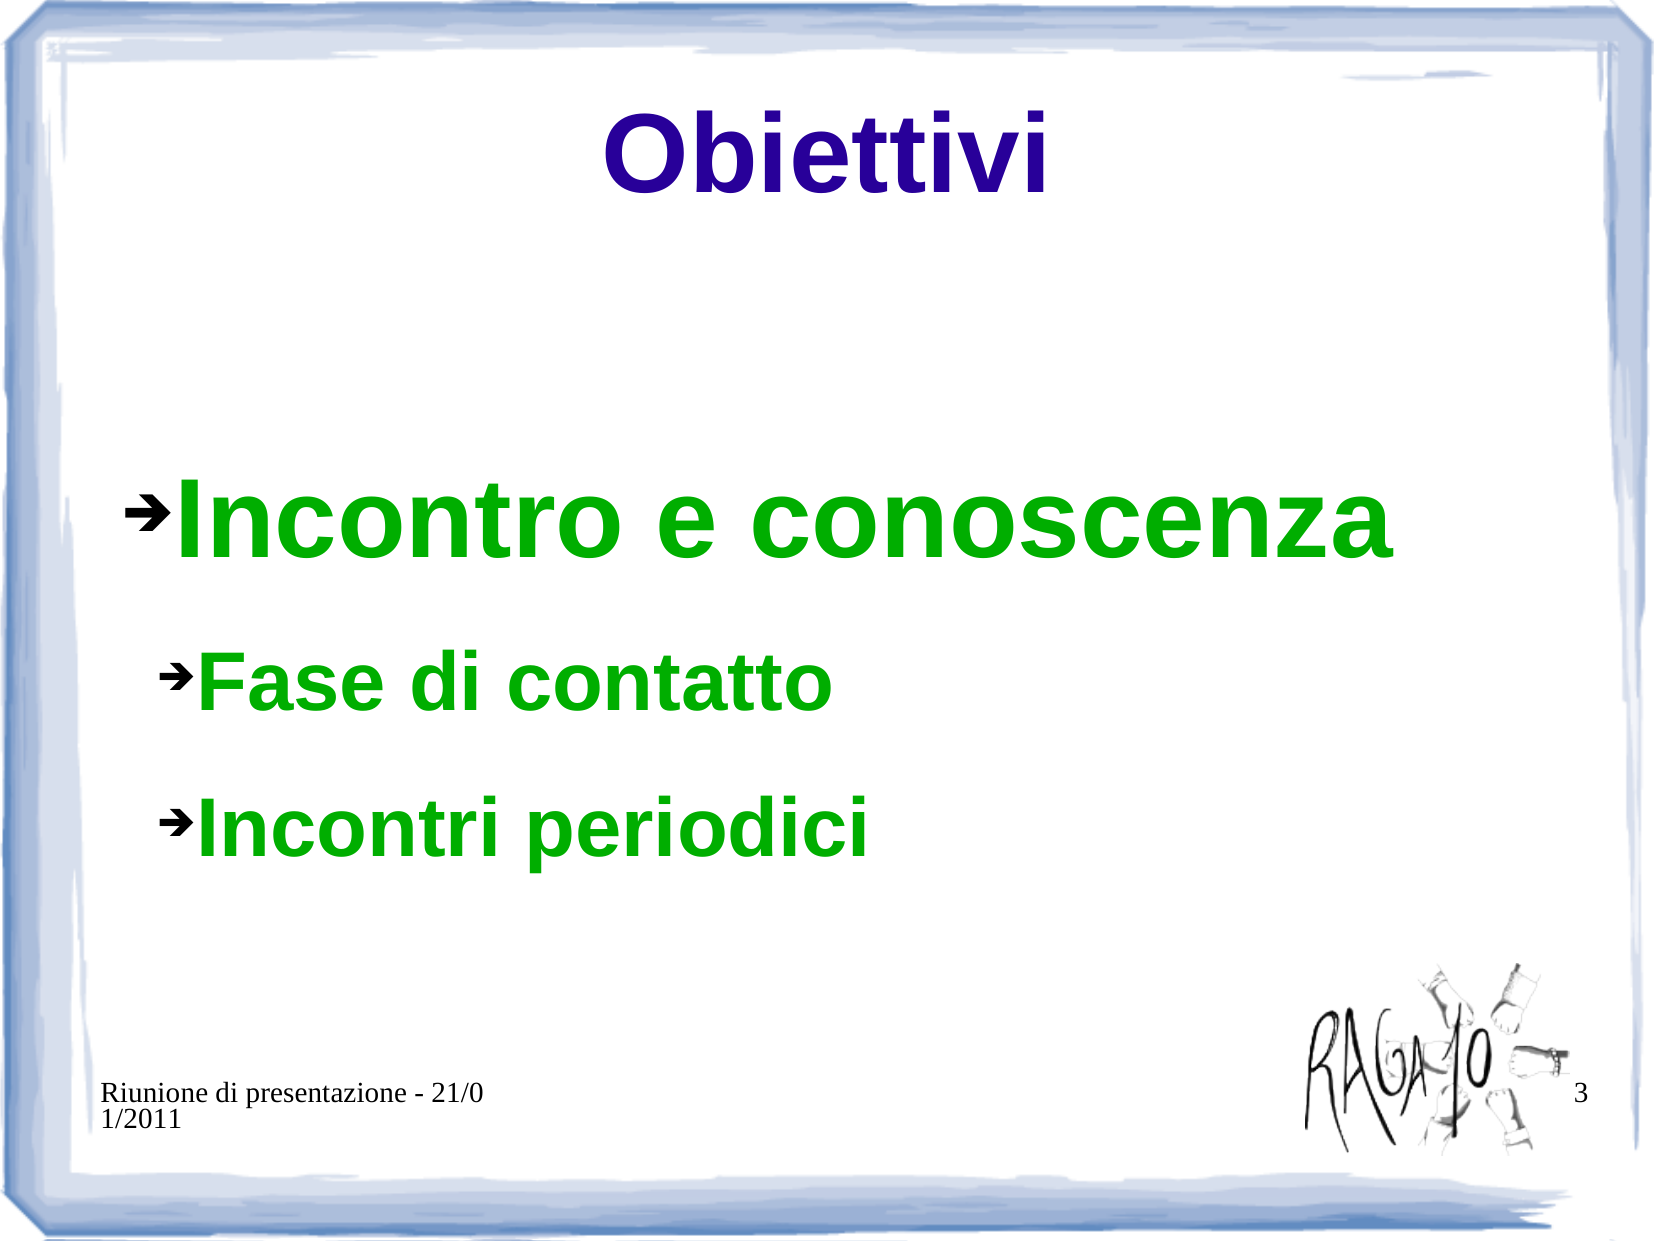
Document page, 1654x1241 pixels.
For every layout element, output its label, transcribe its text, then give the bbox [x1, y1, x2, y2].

picture [0, 0, 1654, 1241]
subtitle Incontro e conoscenza Fase di contatto Incontri periodici [121, 456, 1654, 875]
title Obiettivi [82, 49, 1571, 257]
